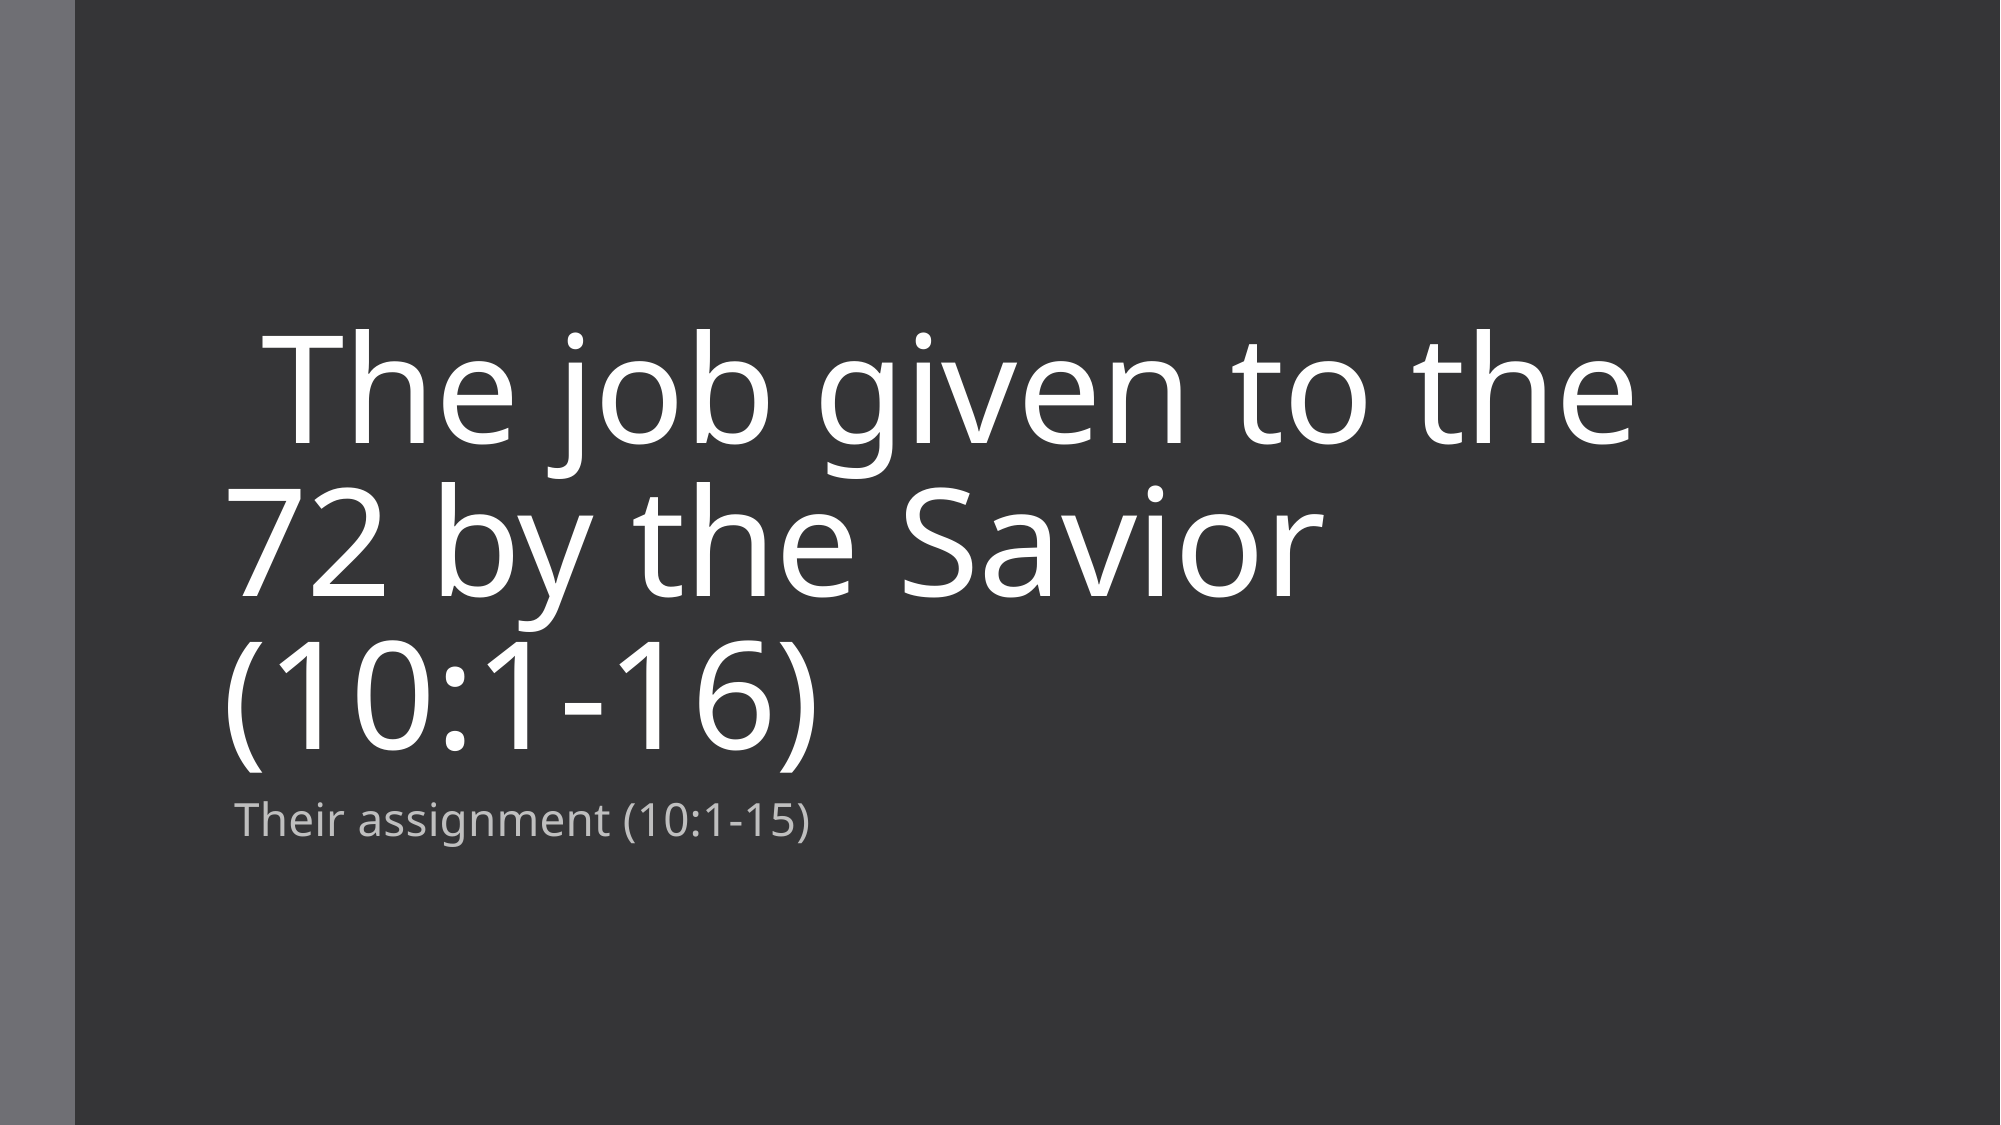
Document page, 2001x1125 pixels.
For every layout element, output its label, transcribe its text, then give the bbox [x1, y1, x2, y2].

subtitle Their assignment (10:1-15) [206, 787, 1752, 1066]
title The job given to the 72 by the Savior (10:1-16) [206, 124, 1752, 787]
